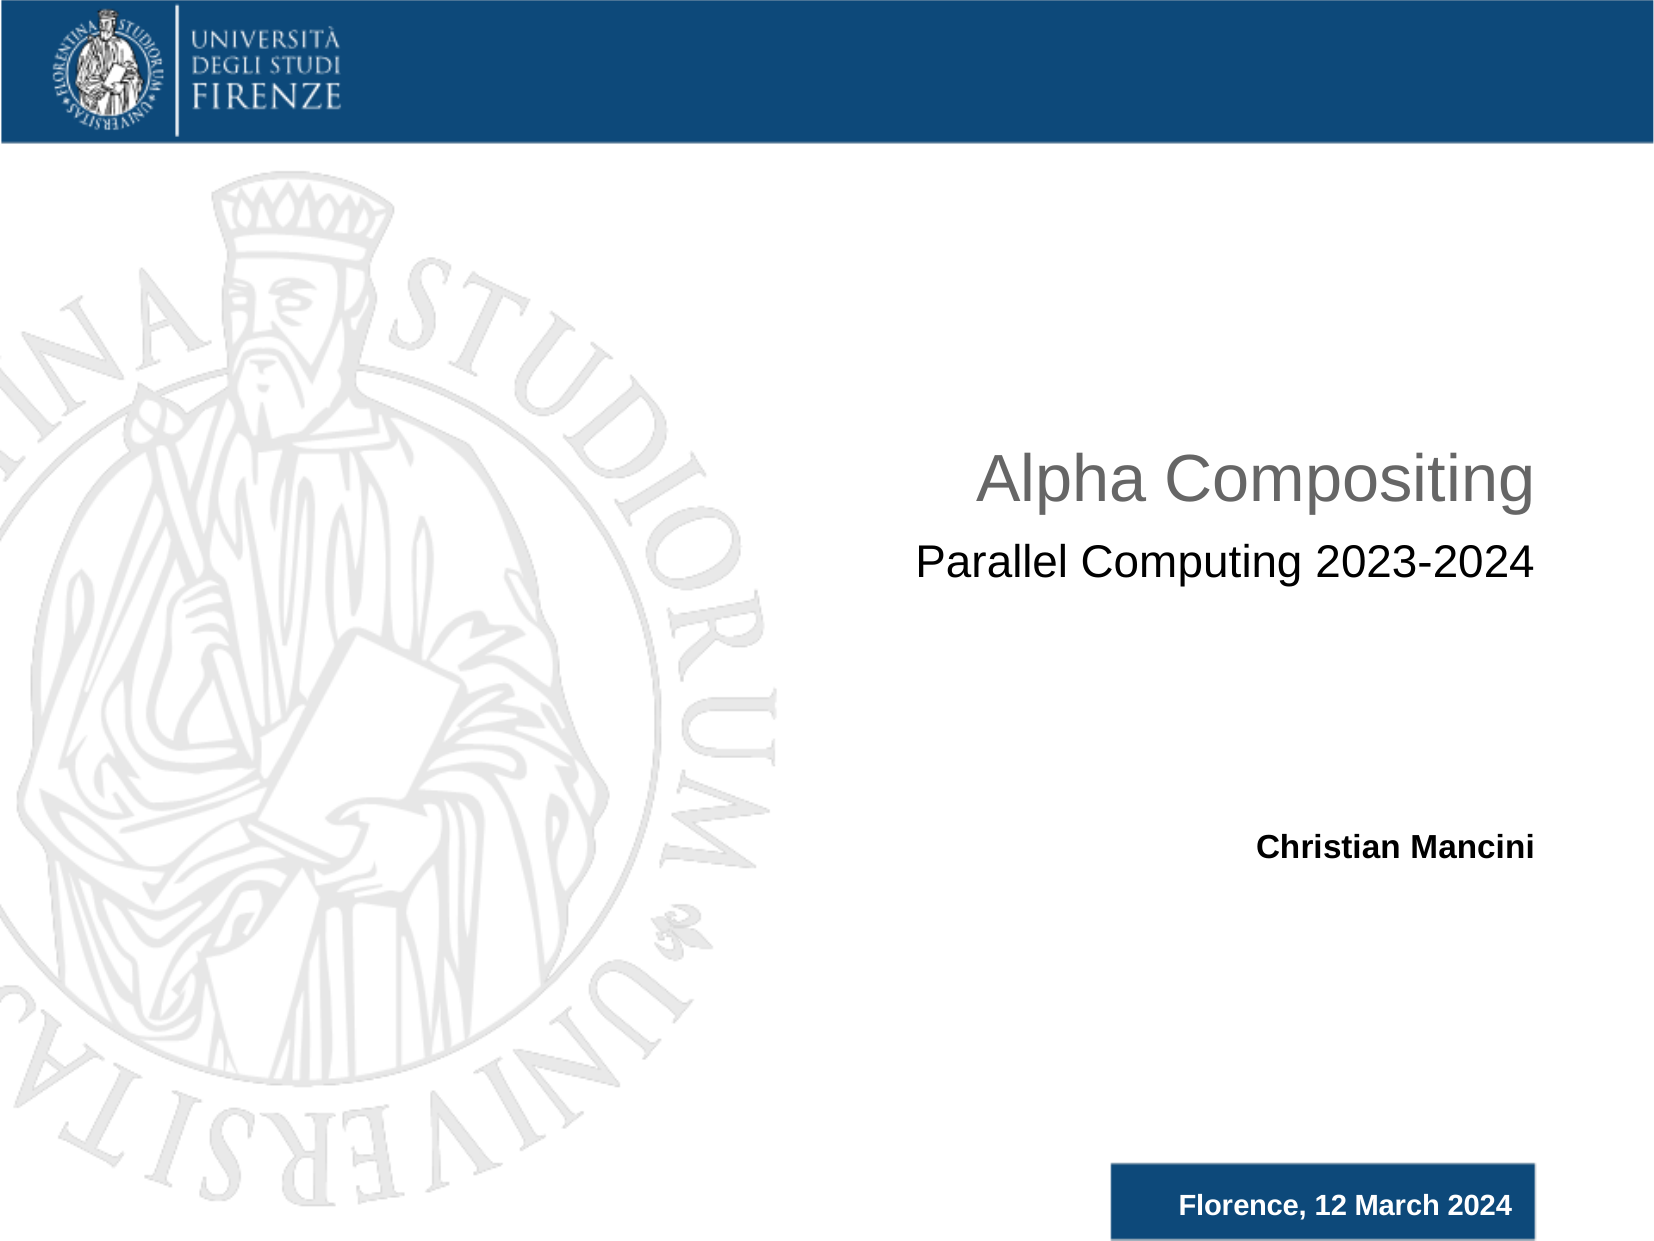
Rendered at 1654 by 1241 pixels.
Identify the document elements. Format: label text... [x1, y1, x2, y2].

text_box Christian Mancini [673, 822, 1536, 871]
text_box Parallel Computing 2023-2024 [673, 535, 1536, 587]
picture [0, 0, 1654, 1241]
text_box Florence, 12 March 2024 [649, 1181, 1512, 1229]
subtitle Alpha Compositing [773, 419, 1536, 535]
